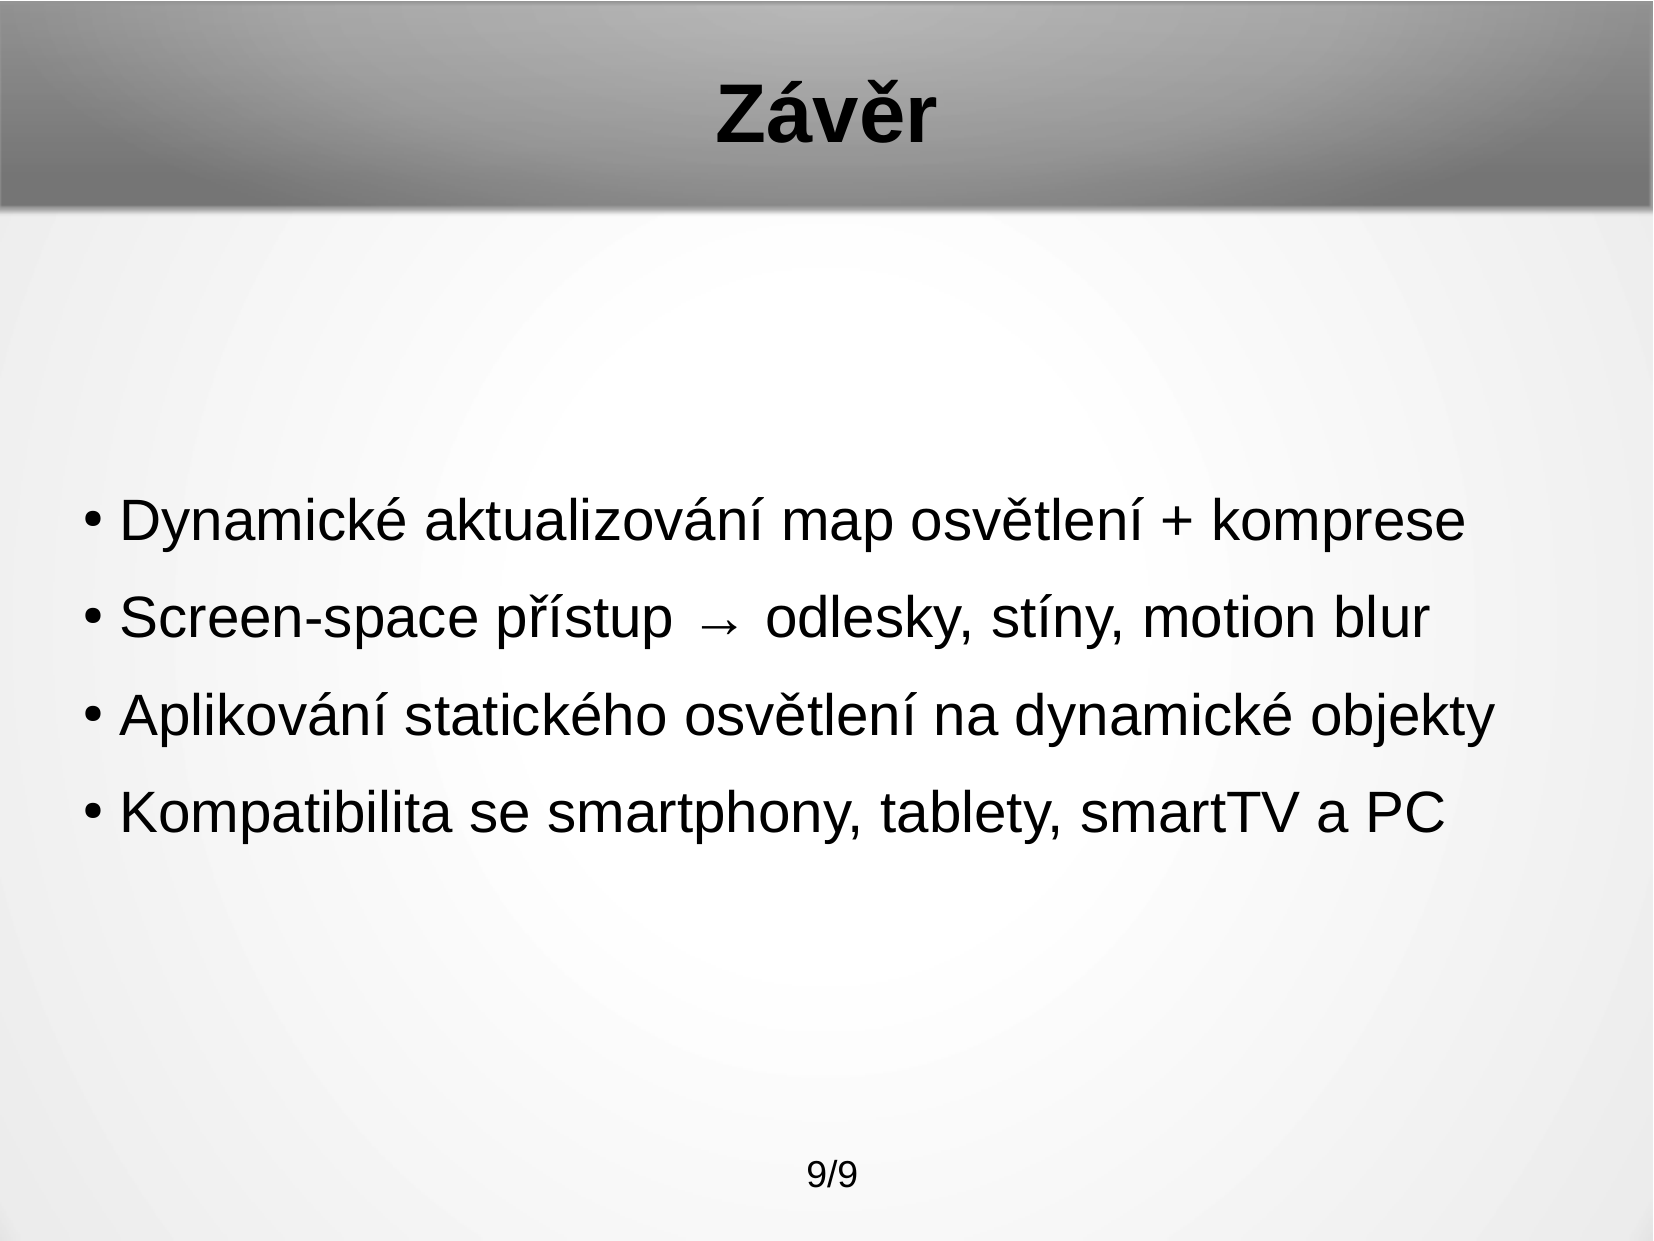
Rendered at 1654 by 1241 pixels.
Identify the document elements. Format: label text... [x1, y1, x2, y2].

picture [0, 1, 1653, 1241]
title Závěr [82, 49, 1571, 179]
text_box <number>/9 [590, 1145, 1074, 1216]
subtitle Dynamické aktualizování map osvětlení + komprese Screen-space přístup → odlesky, stíny, motion blur Aplikování statického osvětlení na dynamické objekty Kompatibilita se smartphony, tablety, smartTV a PC [82, 290, 1571, 1010]
